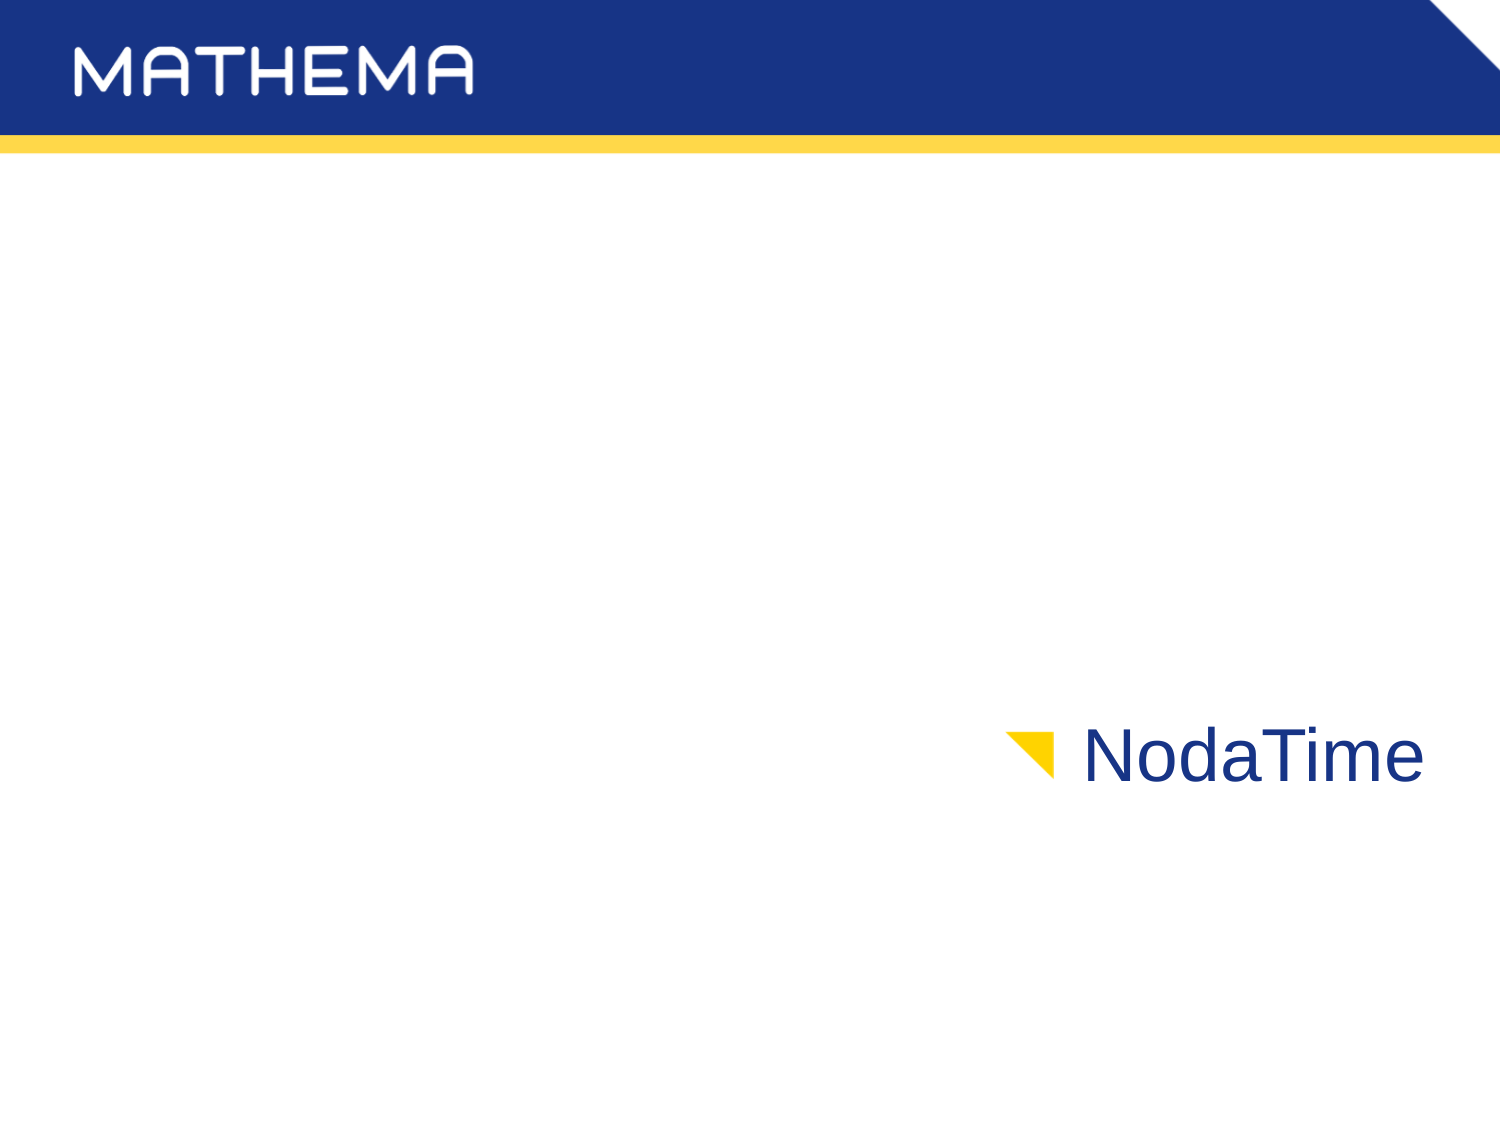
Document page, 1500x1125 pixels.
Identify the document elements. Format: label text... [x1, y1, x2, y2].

text_box NodaTime [73, 708, 1427, 804]
picture [0, 0, 1500, 1125]
